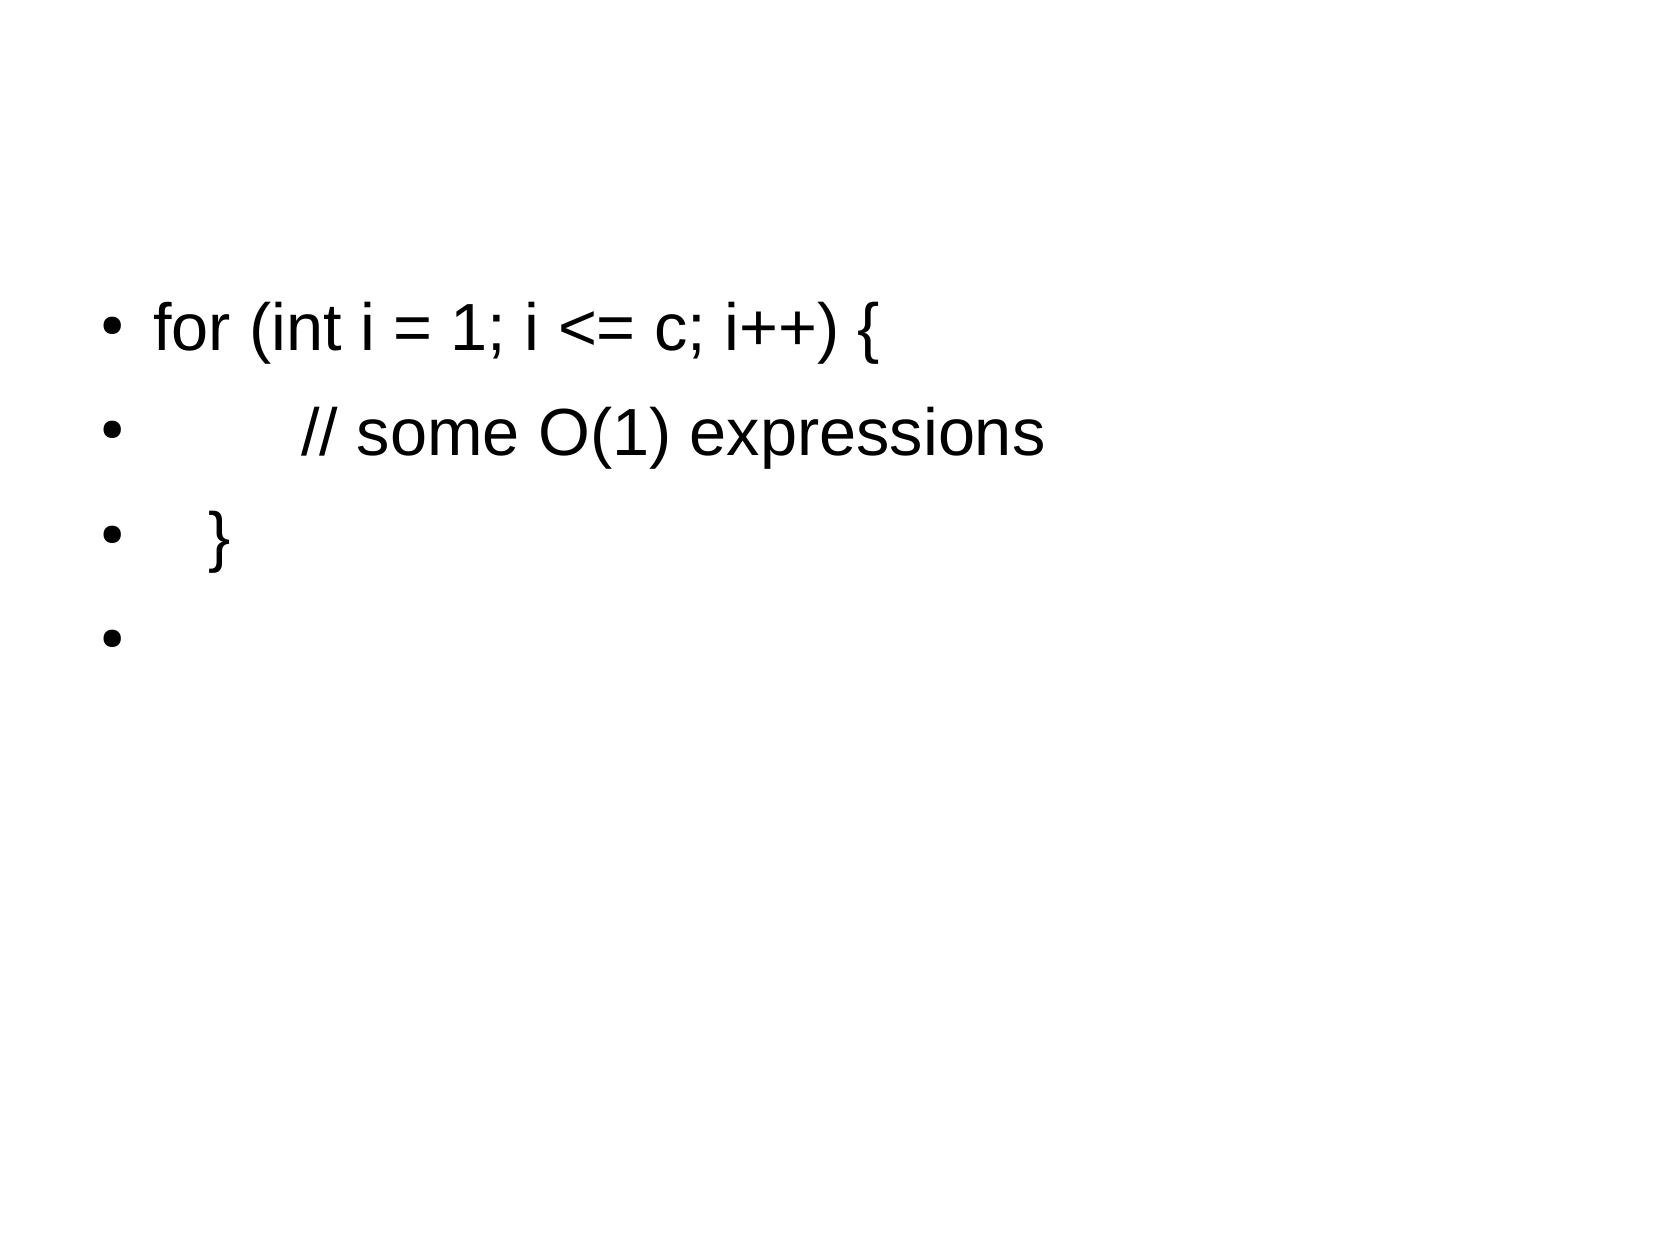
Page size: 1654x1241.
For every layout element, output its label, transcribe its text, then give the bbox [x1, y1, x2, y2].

list for (int i = 1; i <= c; i++) { // some O(1) expressions } [82, 290, 1571, 1010]
